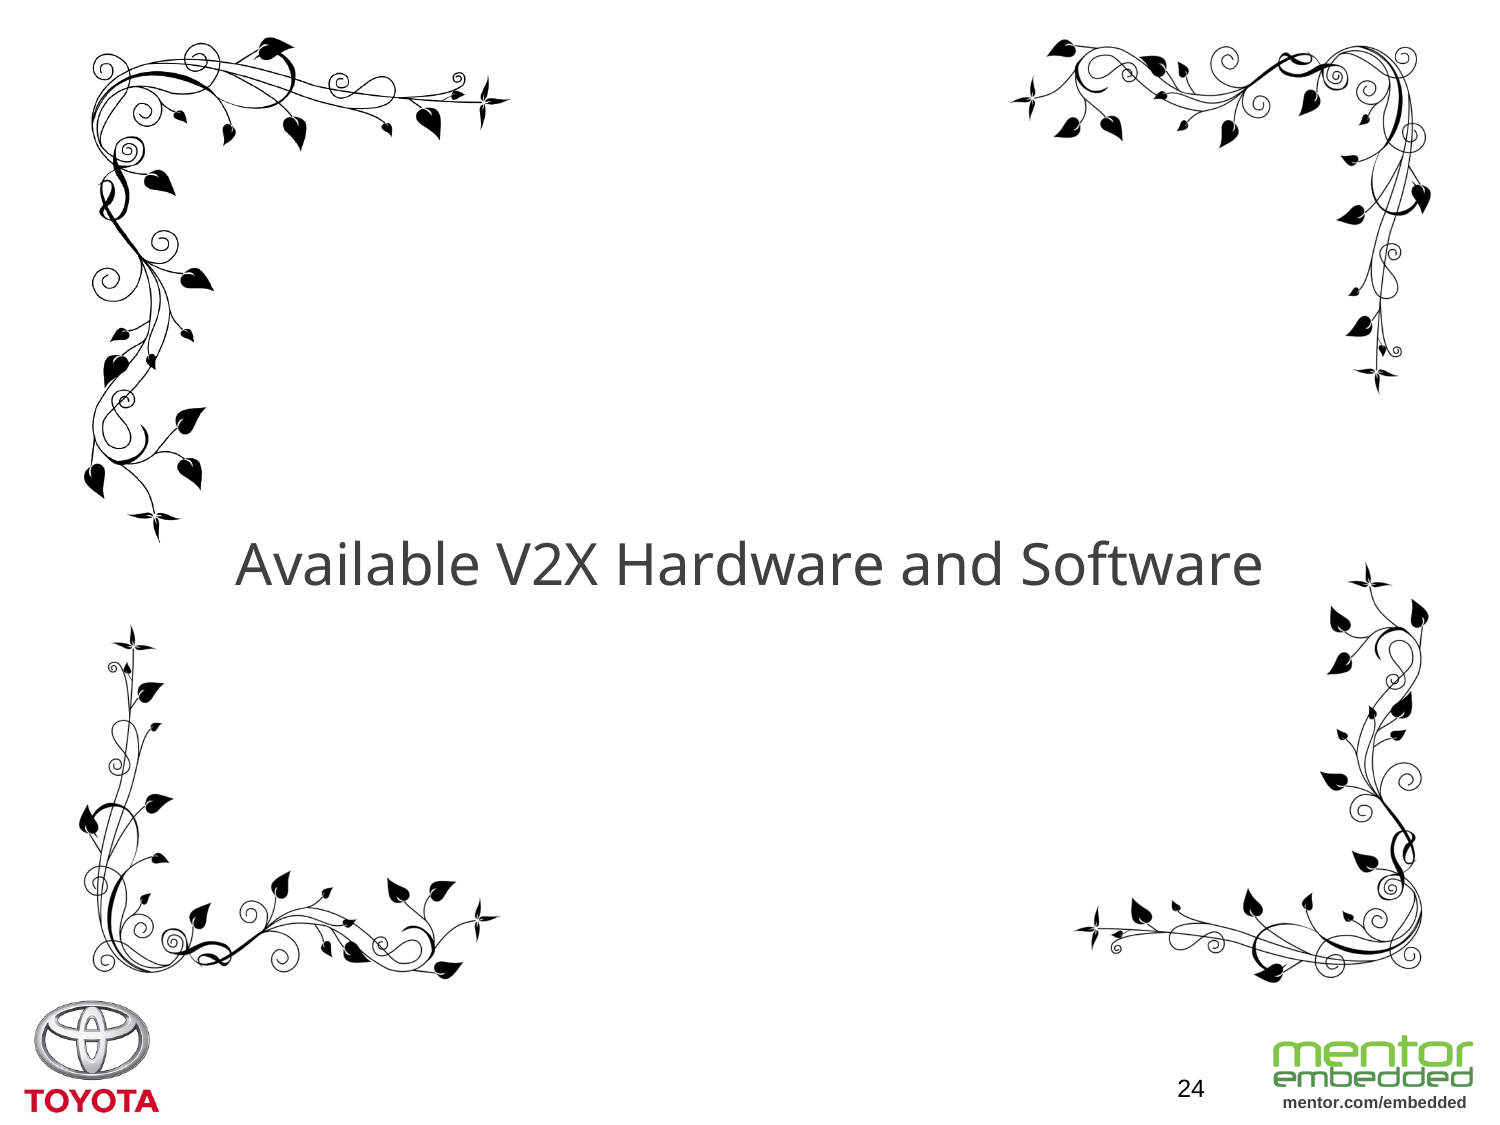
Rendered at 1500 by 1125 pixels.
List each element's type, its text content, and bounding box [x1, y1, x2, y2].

picture [1069, 557, 1435, 988]
text_box Available V2X Hardware and Software [0, 167, 1500, 958]
picture [1268, 1030, 1476, 1092]
picture [73, 620, 504, 986]
picture [24, 998, 163, 1114]
picture [75, 30, 515, 548]
picture [1005, 32, 1436, 398]
